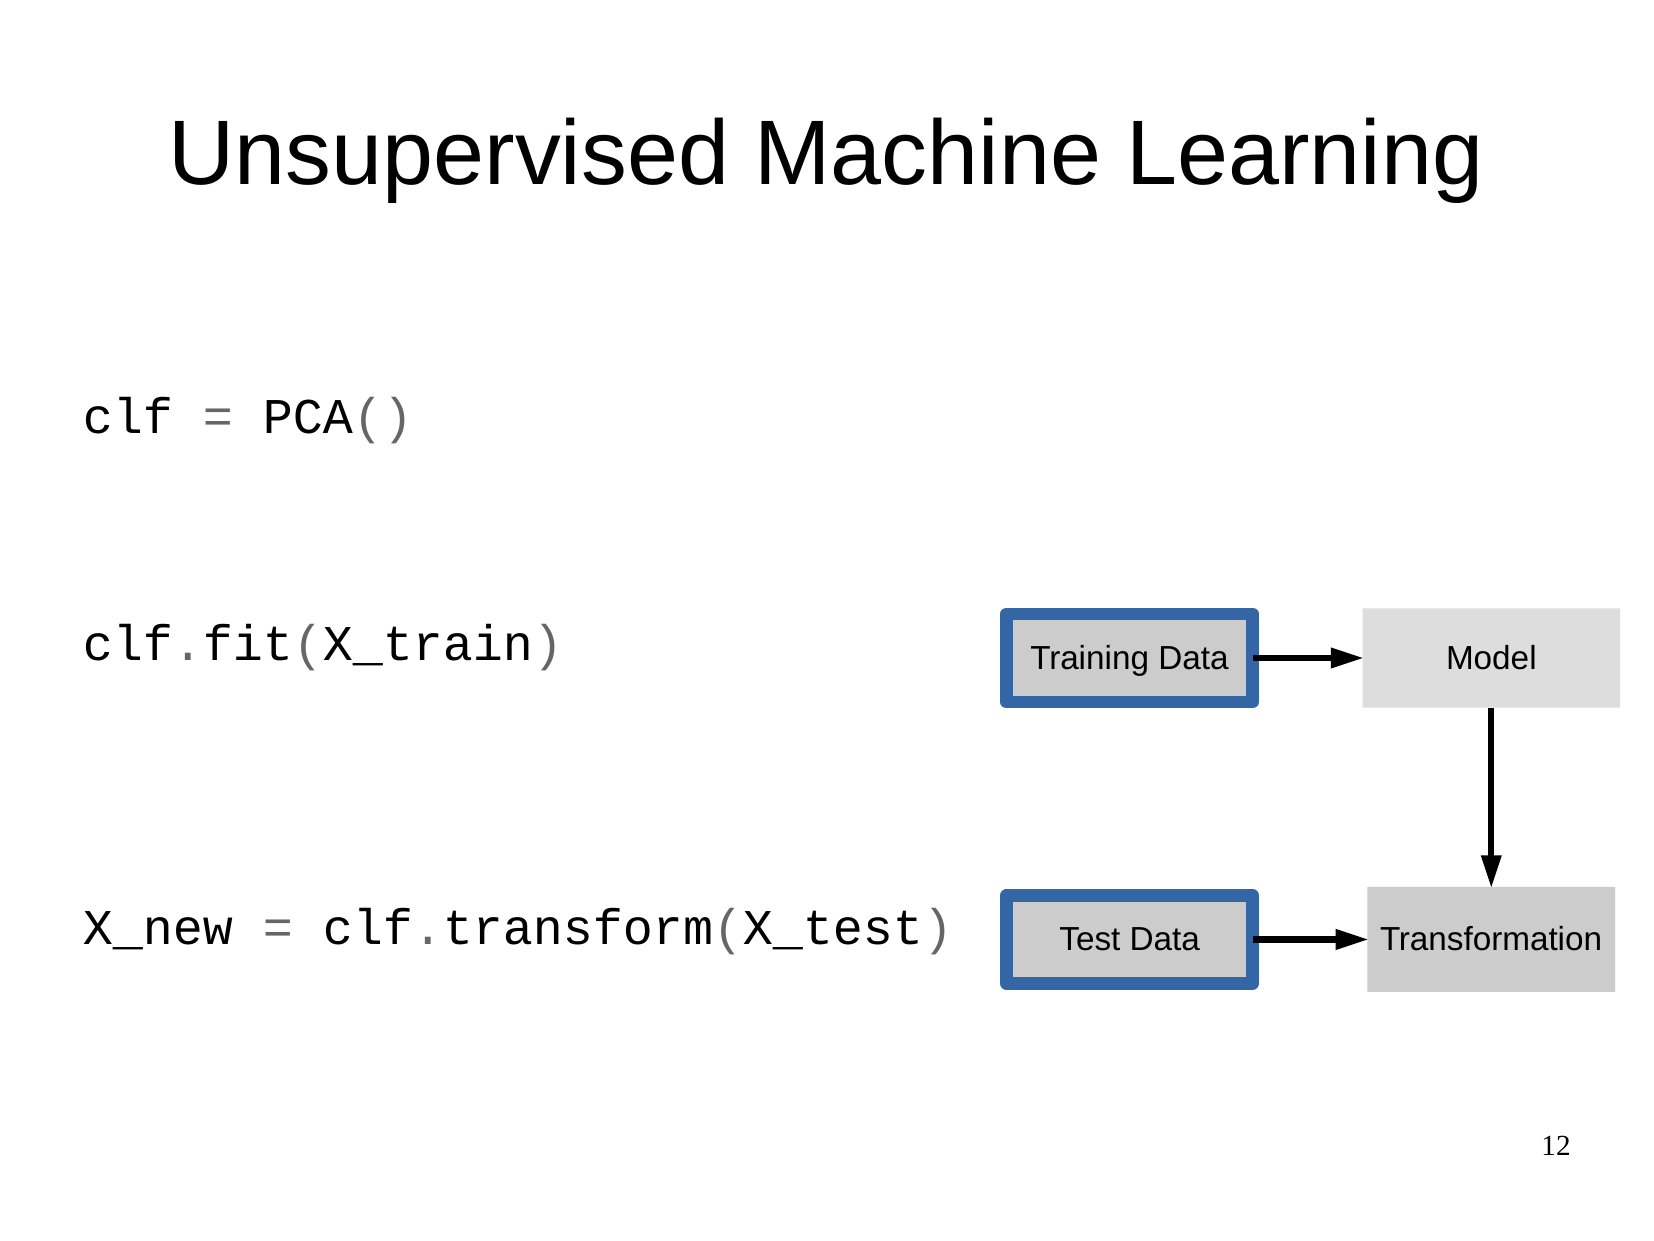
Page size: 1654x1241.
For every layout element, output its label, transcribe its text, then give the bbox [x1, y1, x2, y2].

text_box Test Data [1006, 895, 1253, 984]
text_box clf = PCA() clf.fit(X_train) X_new = clf.transform(X_test) [82, 392, 1411, 1008]
text_box Training Data [1006, 613, 1253, 703]
title Unsupervised Machine Learning [82, 49, 1571, 257]
text_box Model [1362, 608, 1621, 708]
text_box Transformation [1367, 886, 1616, 992]
